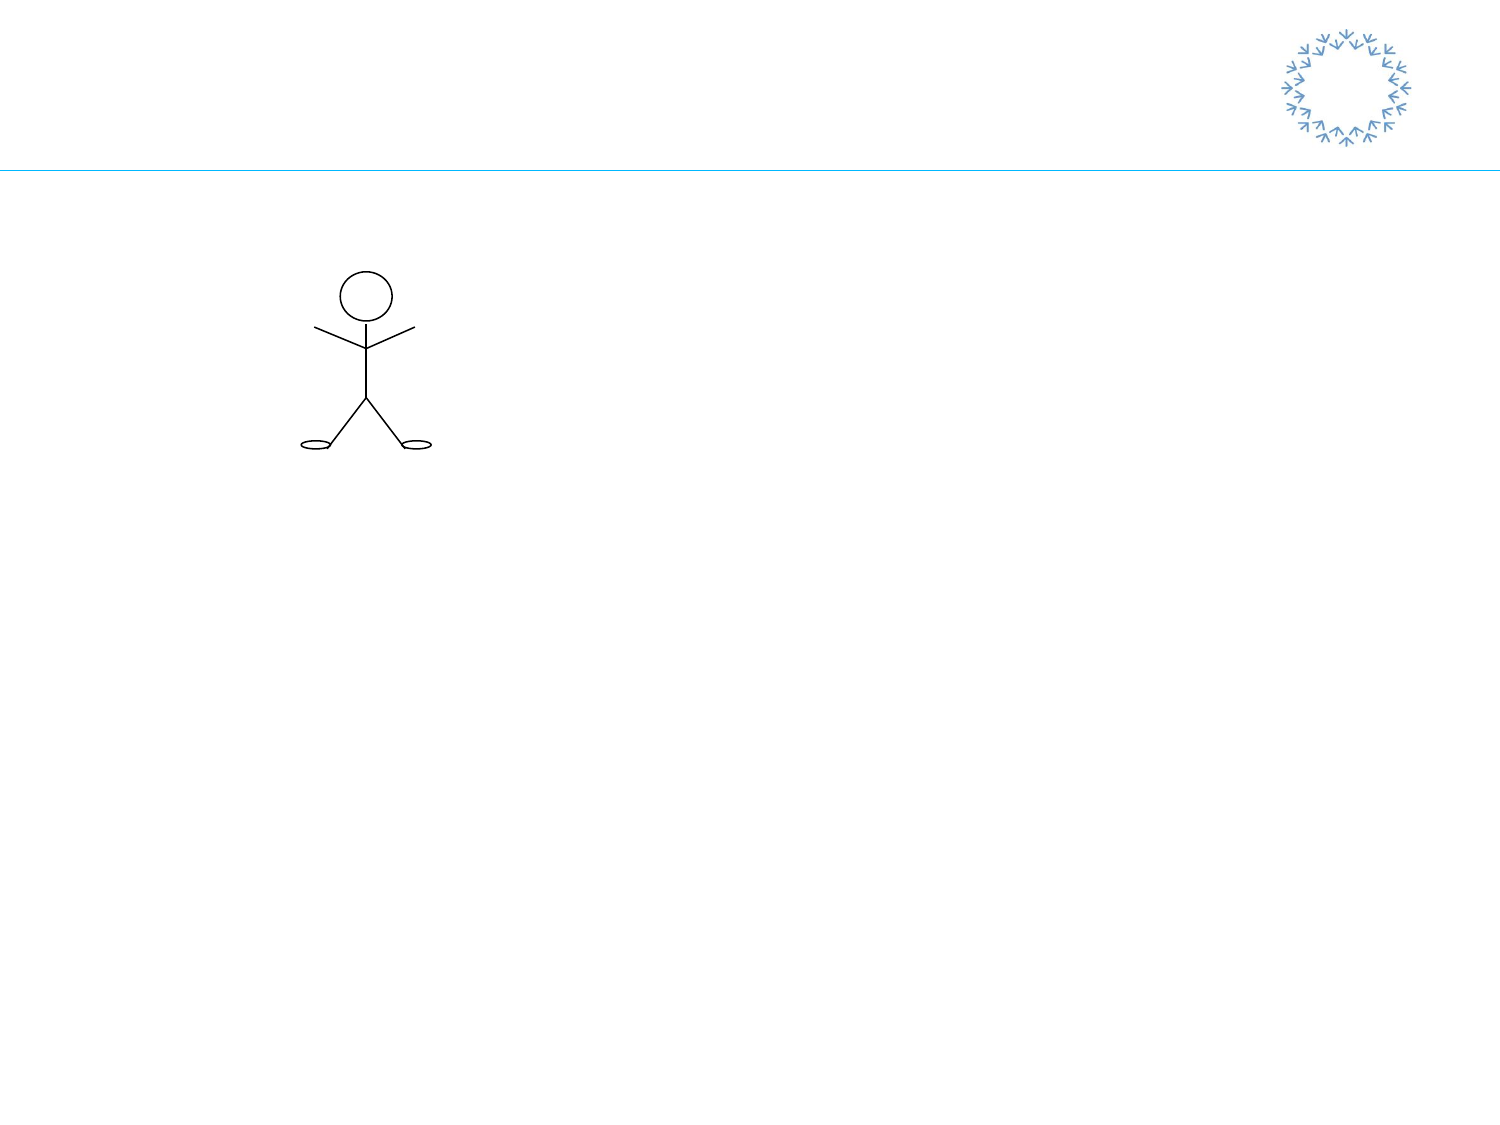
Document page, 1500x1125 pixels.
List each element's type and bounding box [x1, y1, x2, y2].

picture [1281, 29, 1412, 148]
